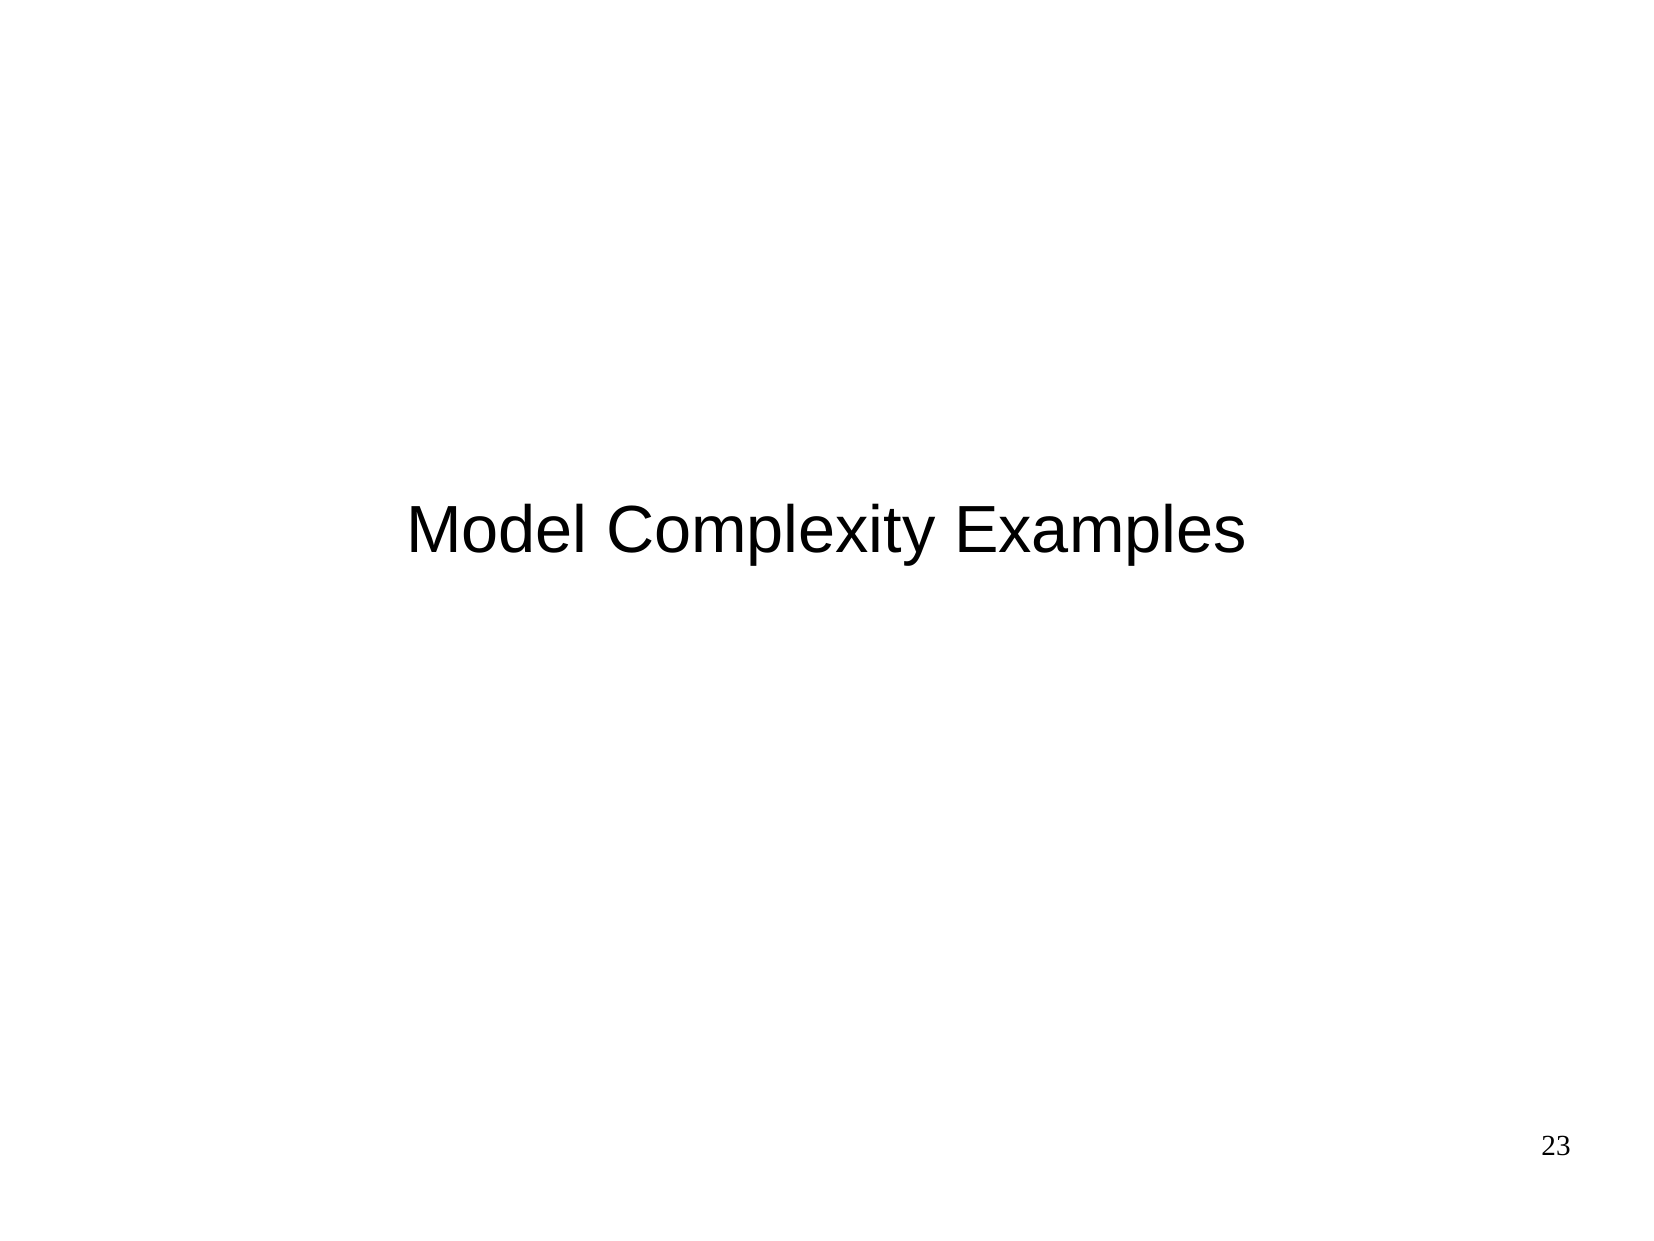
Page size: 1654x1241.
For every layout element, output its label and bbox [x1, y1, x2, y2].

text_box [82, 49, 1571, 1010]
